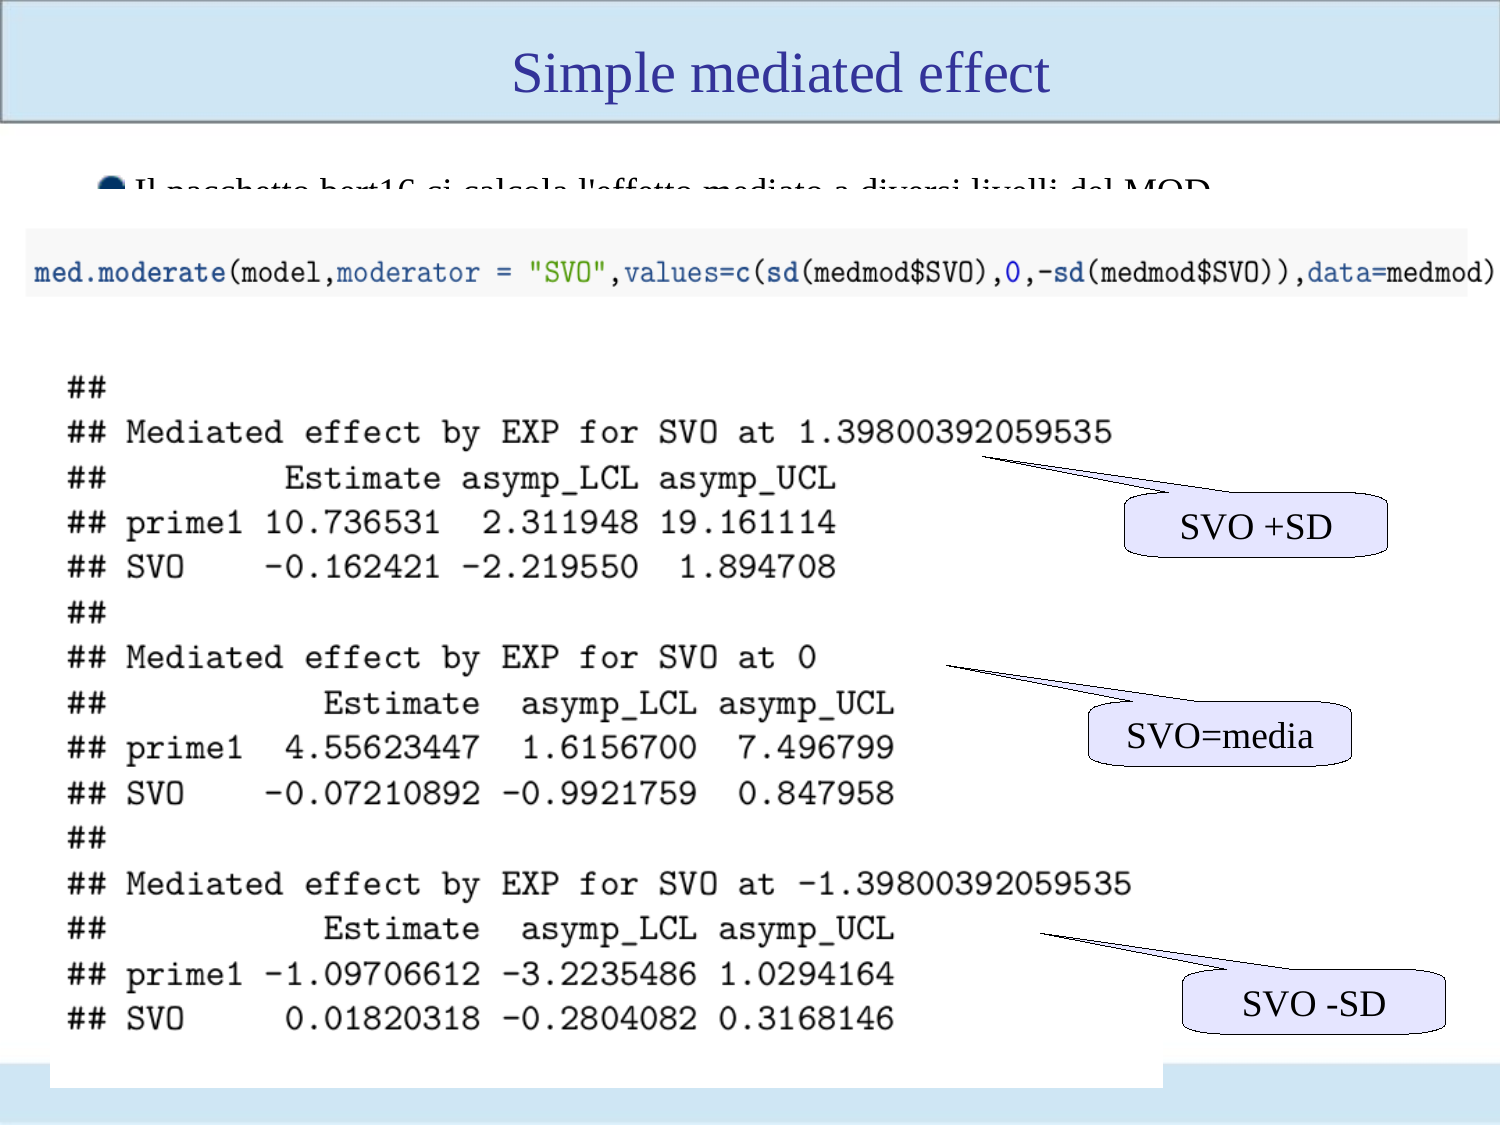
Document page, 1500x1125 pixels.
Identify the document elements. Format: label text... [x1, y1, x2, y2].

title Simple mediated effect [249, 21, 1313, 117]
picture [0, 0, 1500, 1125]
text_box SVO +SD [982, 456, 1388, 558]
text_box SVO=media [946, 665, 1352, 767]
text_box Il pacchetto bert16 ci calcola l'effetto mediato a diversi livelli del MOD [79, 125, 1500, 221]
text_box SVO -SD [1040, 933, 1446, 1035]
